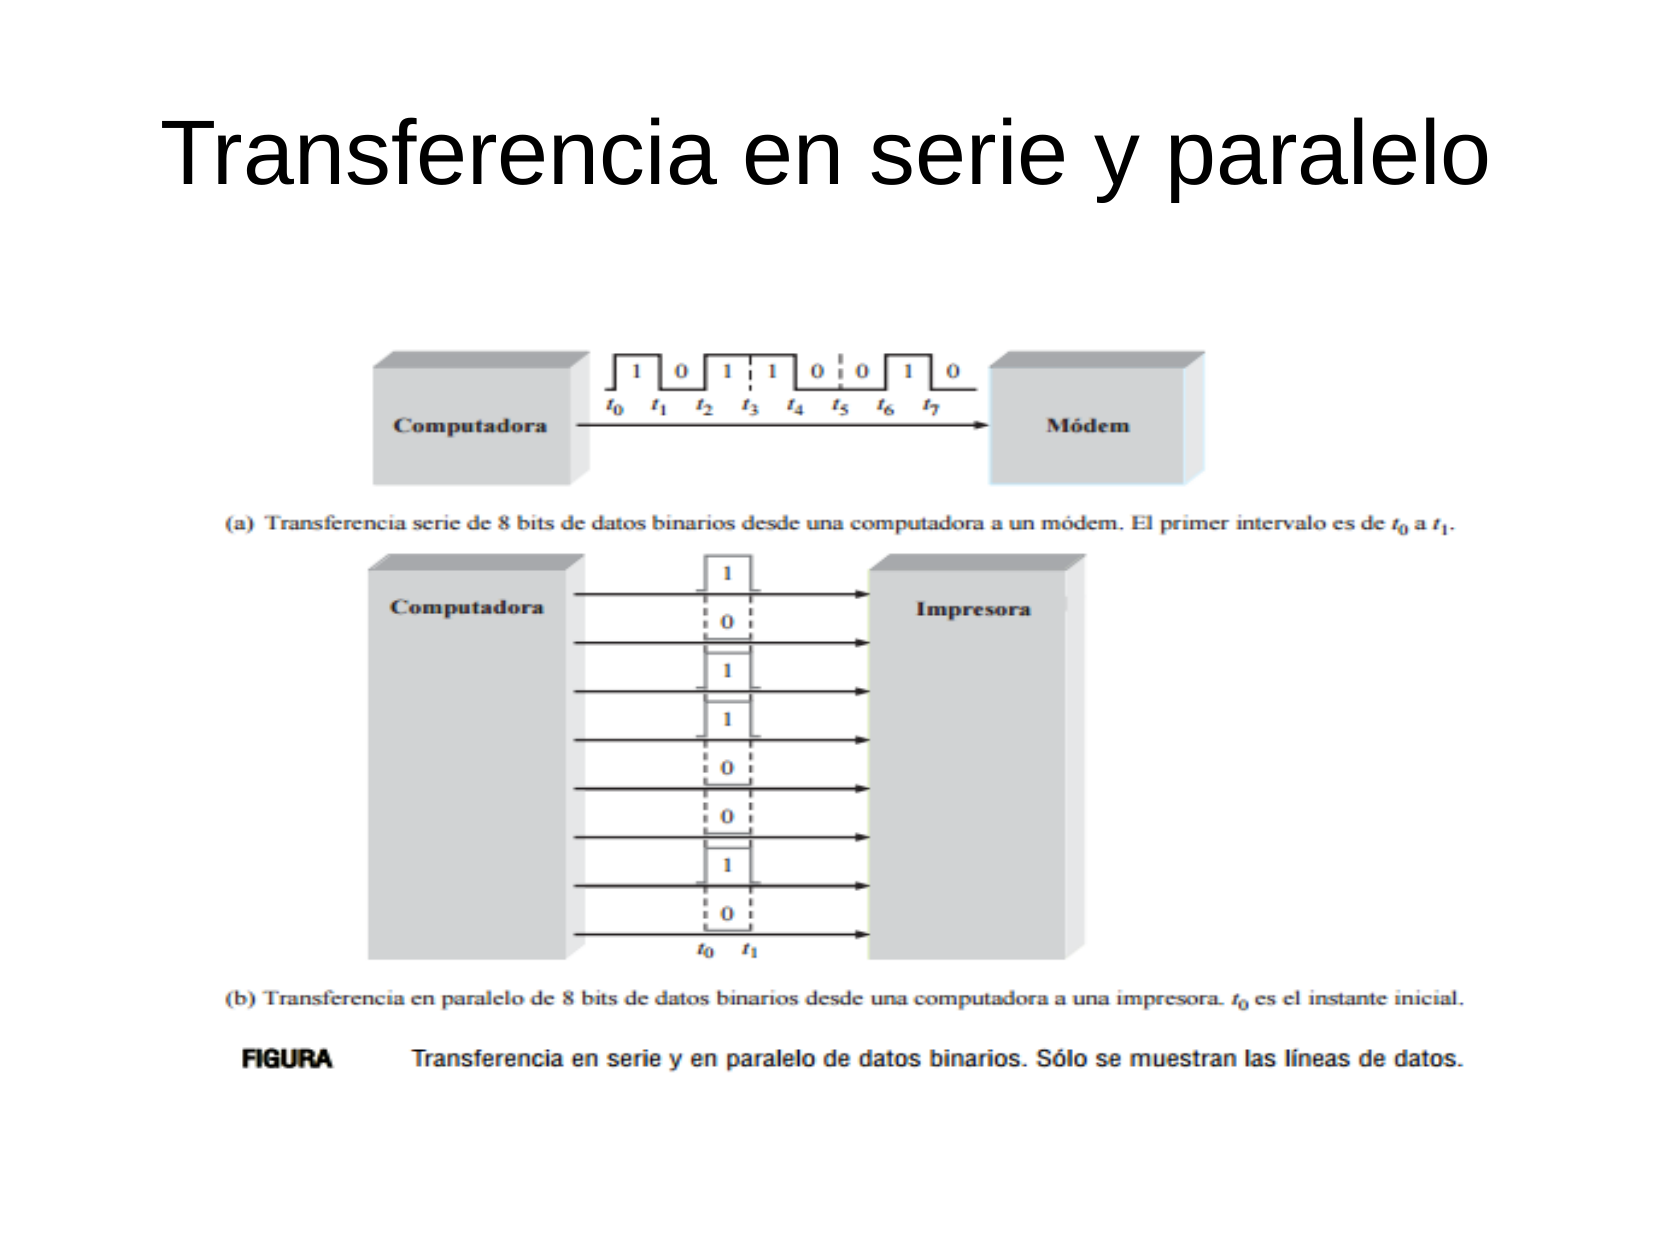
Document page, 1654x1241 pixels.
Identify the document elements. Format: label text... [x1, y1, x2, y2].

title Transferencia en serie y paralelo [82, 49, 1571, 257]
picture [147, 324, 1536, 1093]
